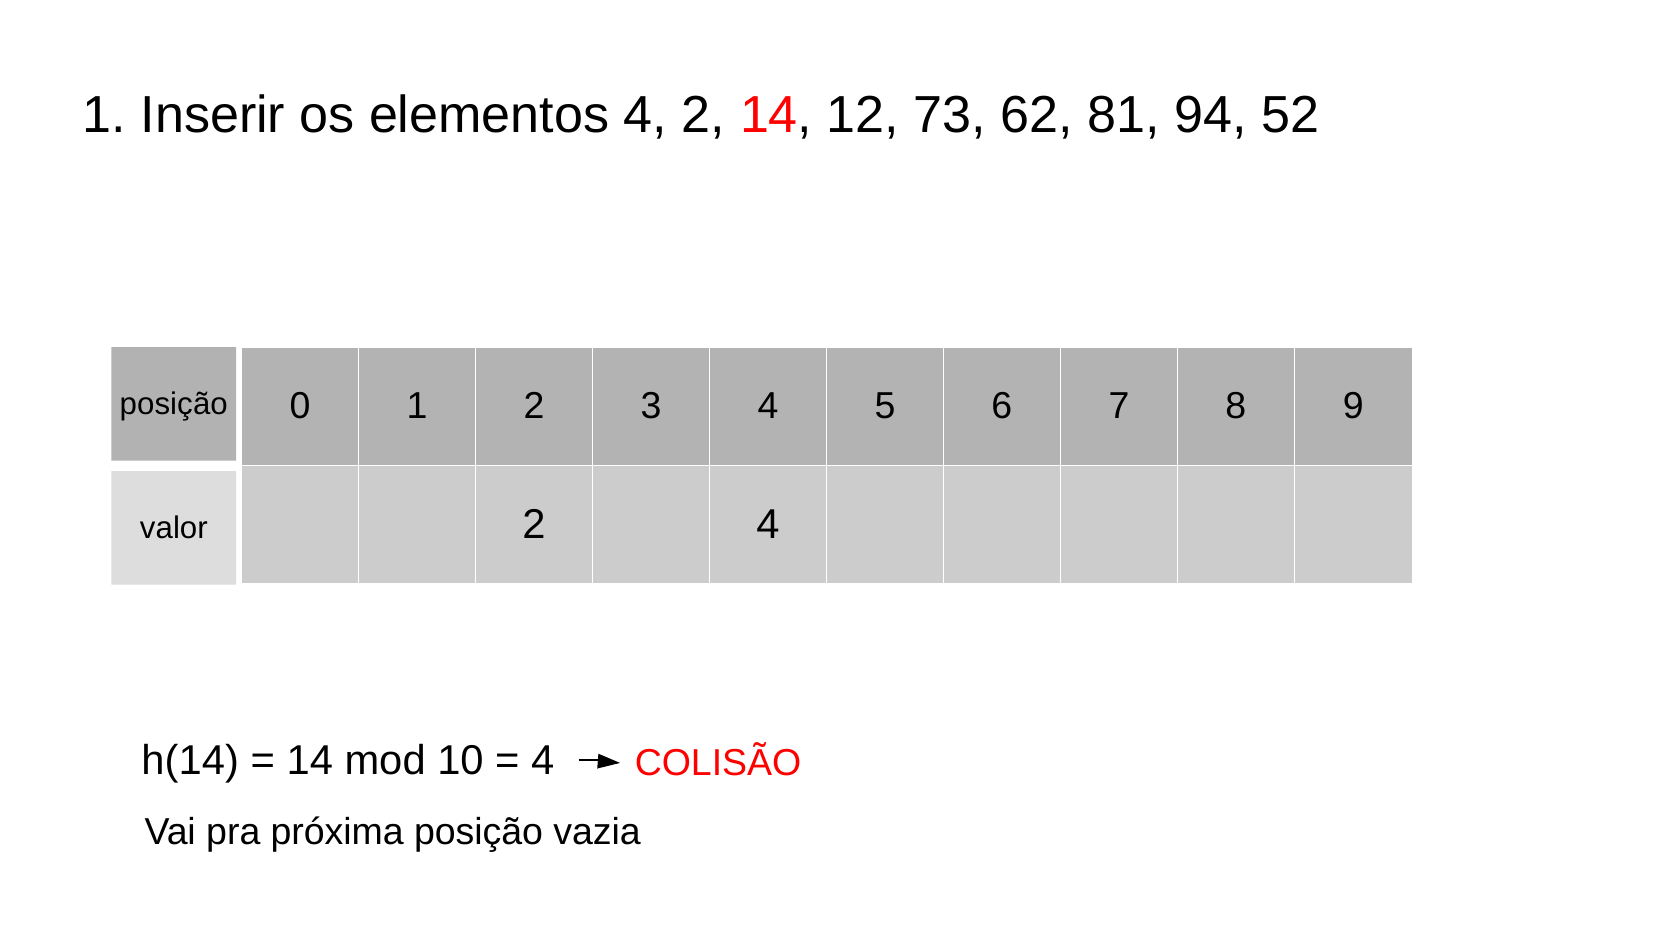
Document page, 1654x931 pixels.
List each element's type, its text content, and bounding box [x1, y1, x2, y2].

table_header 1 [359, 348, 475, 465]
table_header 8 [1178, 348, 1294, 465]
table_cell [1061, 466, 1177, 583]
table_header 6 [944, 348, 1060, 465]
text_box valor [111, 471, 237, 585]
text_box COLISÃO [620, 734, 817, 792]
table_header 2 [476, 348, 592, 465]
table_cell 2 [476, 466, 592, 583]
table_header 9 [1295, 348, 1412, 465]
table_cell [944, 466, 1060, 583]
table_header 7 [1061, 348, 1177, 465]
table_header 0 [242, 348, 358, 465]
table_cell [827, 466, 943, 583]
text_box Vai pra próxima posição vazia [129, 803, 745, 902]
table_header 5 [827, 348, 943, 465]
table_cell [1295, 466, 1412, 583]
table_header 4 [710, 348, 826, 465]
table_cell 4 [710, 466, 826, 583]
text_box posição [111, 347, 237, 461]
table_cell [242, 466, 358, 583]
table_header 3 [593, 348, 709, 465]
table_cell [359, 466, 475, 583]
table_cell [1178, 466, 1294, 583]
title 1. Inserir os elementos 4, 2, 14, 12, 73, 62, 81, 94, 52 [82, 37, 1571, 193]
text_box h(14) = 14 mod 10 = 4 [126, 729, 579, 791]
table_cell [593, 466, 709, 583]
